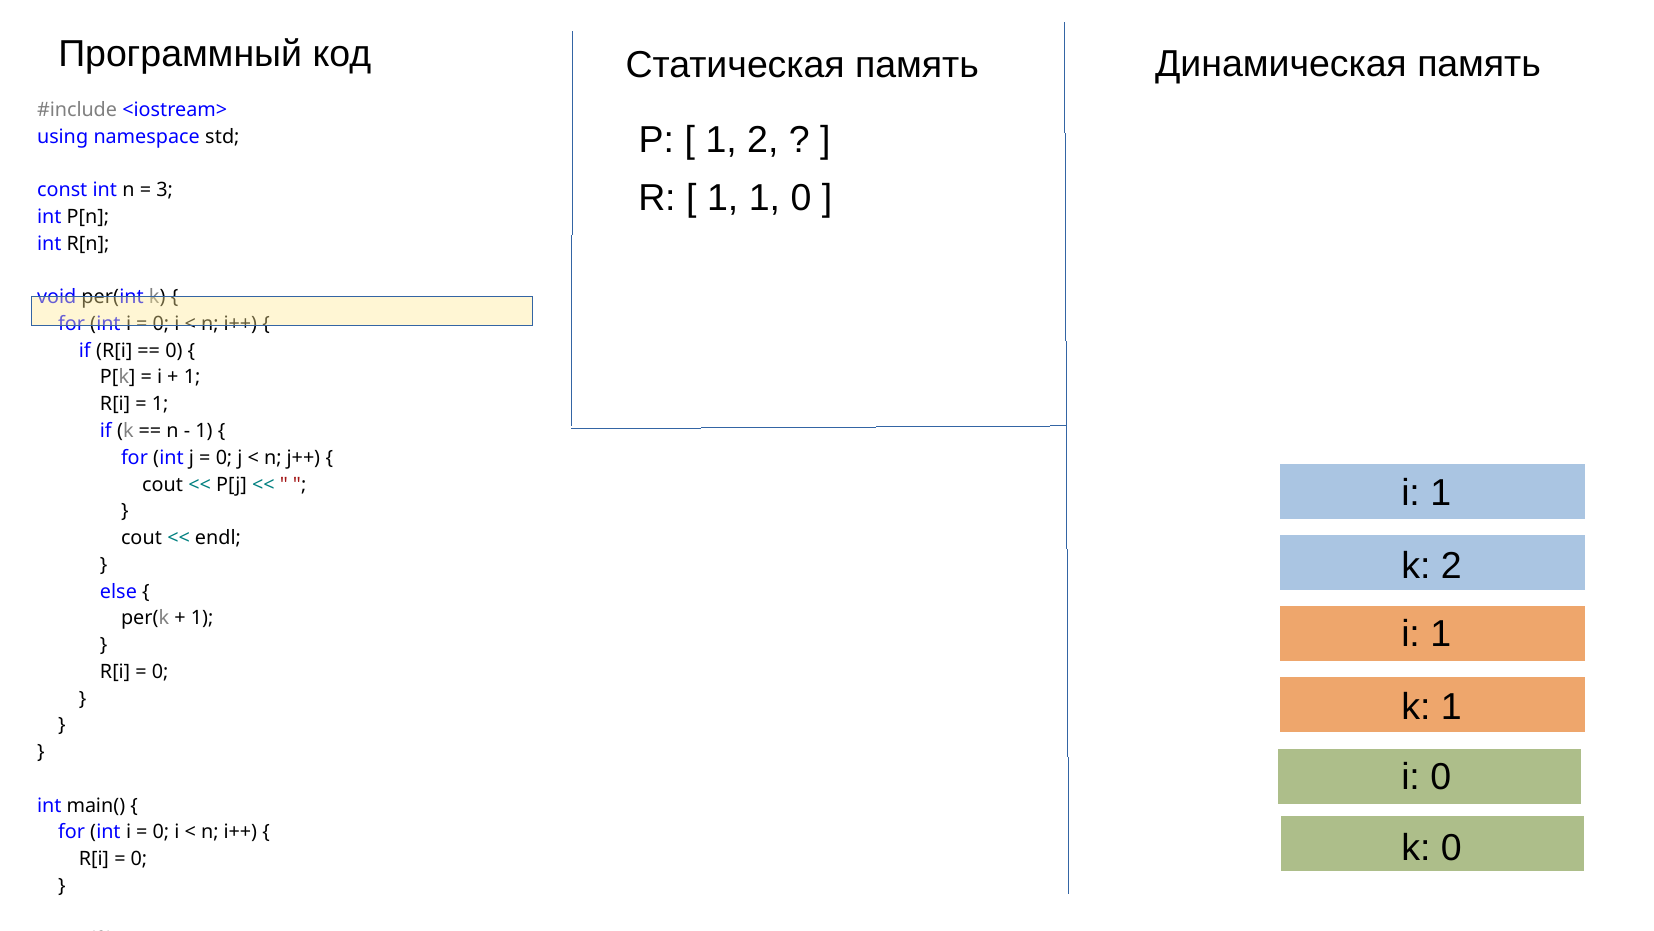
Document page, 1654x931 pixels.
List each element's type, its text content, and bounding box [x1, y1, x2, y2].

text_box [1277, 674, 1587, 734]
text_box i: 1 [1386, 464, 1467, 522]
text_box [1277, 533, 1587, 593]
text_box Статическая память [610, 35, 995, 93]
text_box k: 0 [1386, 819, 1483, 876]
text_box [1277, 462, 1587, 522]
text_box [1276, 746, 1584, 806]
text_box k: 2 [1386, 536, 1477, 594]
text_box i: 0 [1386, 748, 1483, 806]
text_box i: 1 [1386, 605, 1467, 662]
text_box k: 1 [1386, 678, 1477, 736]
text_box P: [ 1, 2, ? ] [623, 111, 846, 168]
text_box [1279, 814, 1587, 874]
text_box Программный код [43, 25, 387, 83]
text_box [1277, 604, 1587, 664]
text_box [31, 296, 533, 326]
text_box #include <iostream> using namespace std; const int n = 3; int P[n]; int R[n]; void per(int k) { for (int i = 0; i < n; i++) { if (R[i] == 0) { P[k] = i + 1; R[i] = 1; if (k == n - 1) { for (int j = 0; j < n; j++) { cout << P[j] << " "; } cout << endl; } else { per(k + 1); } R[i] = 0; } } } int main() { for (int i = 0; i < n; i++) { R[i] = 0; } per(0); return 0; } [22, 88, 570, 907]
text_box Динамическая память [1140, 34, 1557, 92]
text_box R: [ 1, 1, 0 ] [623, 169, 848, 227]
